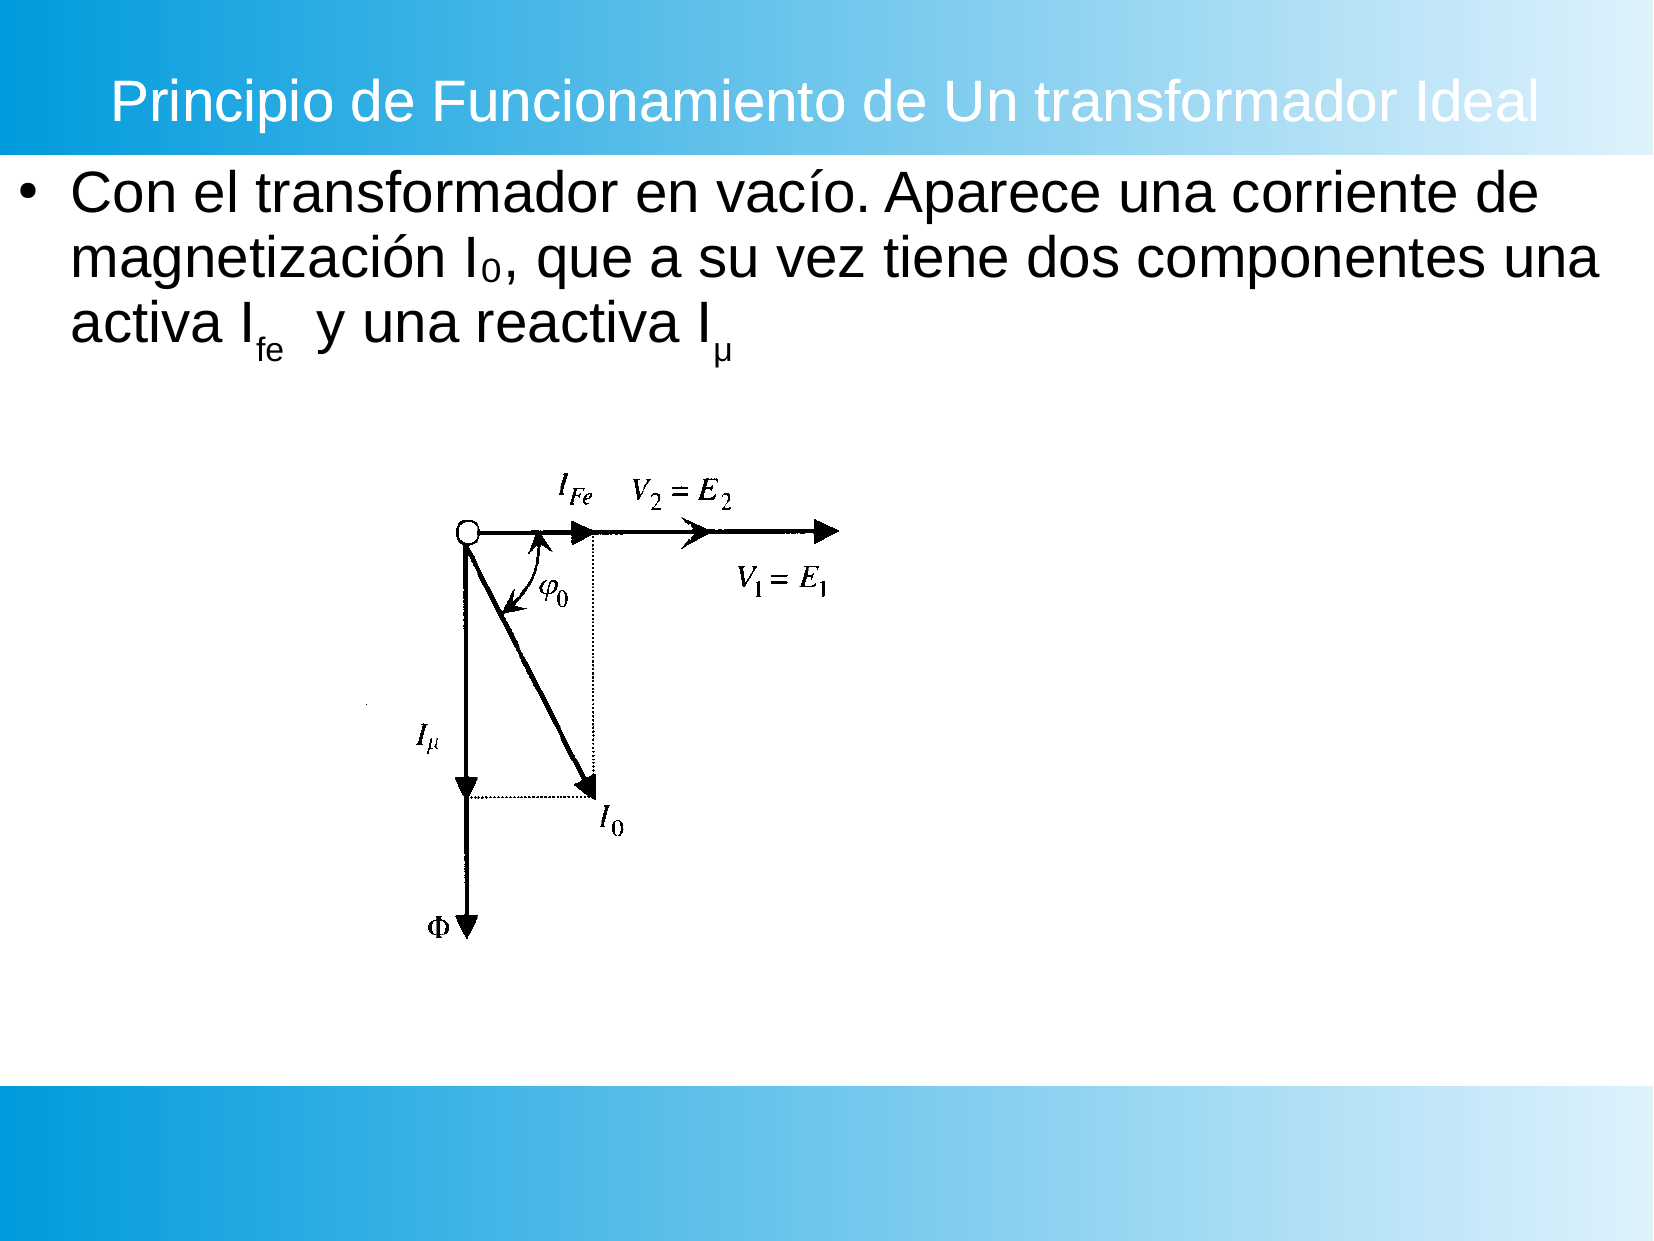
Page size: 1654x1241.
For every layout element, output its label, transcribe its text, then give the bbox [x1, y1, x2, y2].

list Con el transformador en vacío. Aparece una corriente de magnetización I₀, que a su vez tiene dos componentes una activa Ife y una reactiva Iμ [0, 159, 1654, 697]
picture [354, 413, 891, 969]
title Principio de Funcionamiento de Un transformador Ideal [82, 49, 1571, 154]
